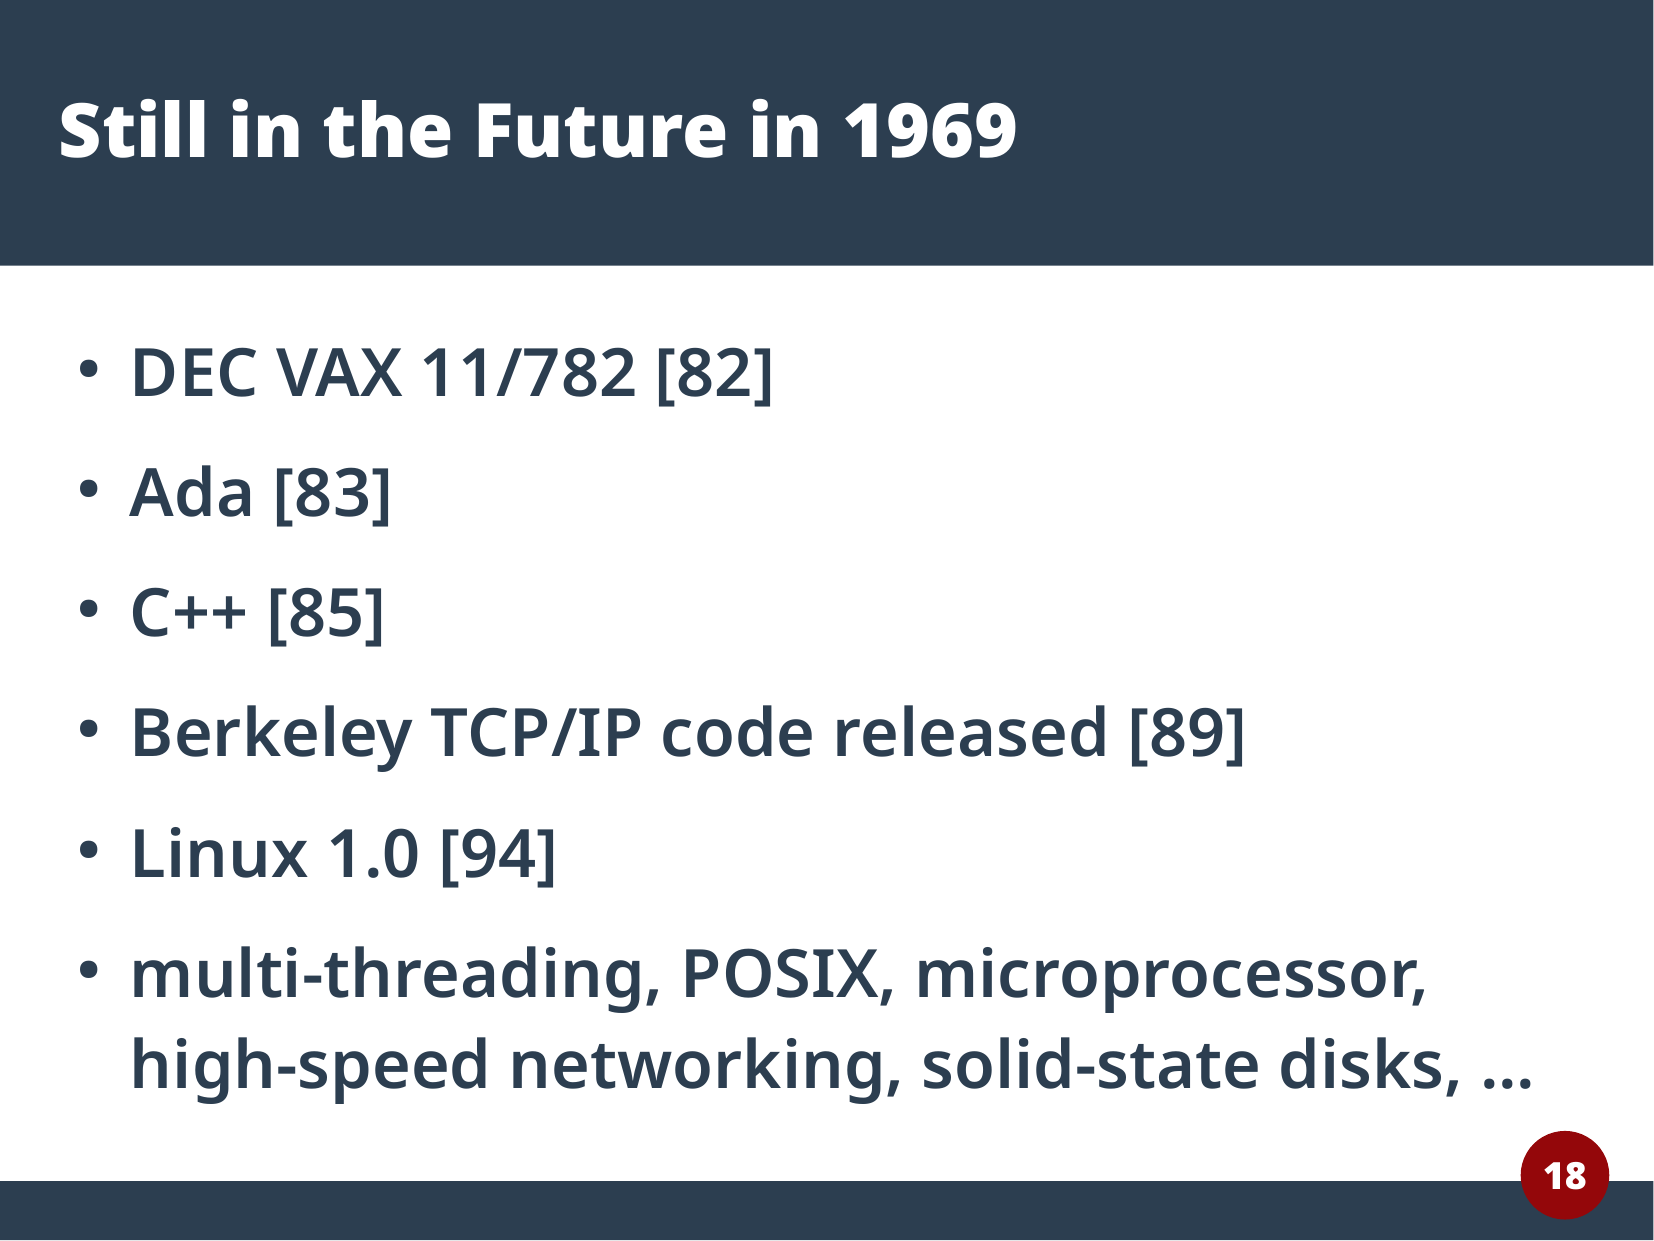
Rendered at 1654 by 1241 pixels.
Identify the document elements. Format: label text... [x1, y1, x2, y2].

title Still in the Future in 1969 [59, 49, 1595, 207]
list DEC VAX 11/782 [82] Ada [83] C++ [85] Berkeley TCP/IP code released [89] Linux 1.0 [94] multi-threading, POSIX, microprocessor, high-speed networking, solid-state disks, ... [59, 324, 1595, 1152]
